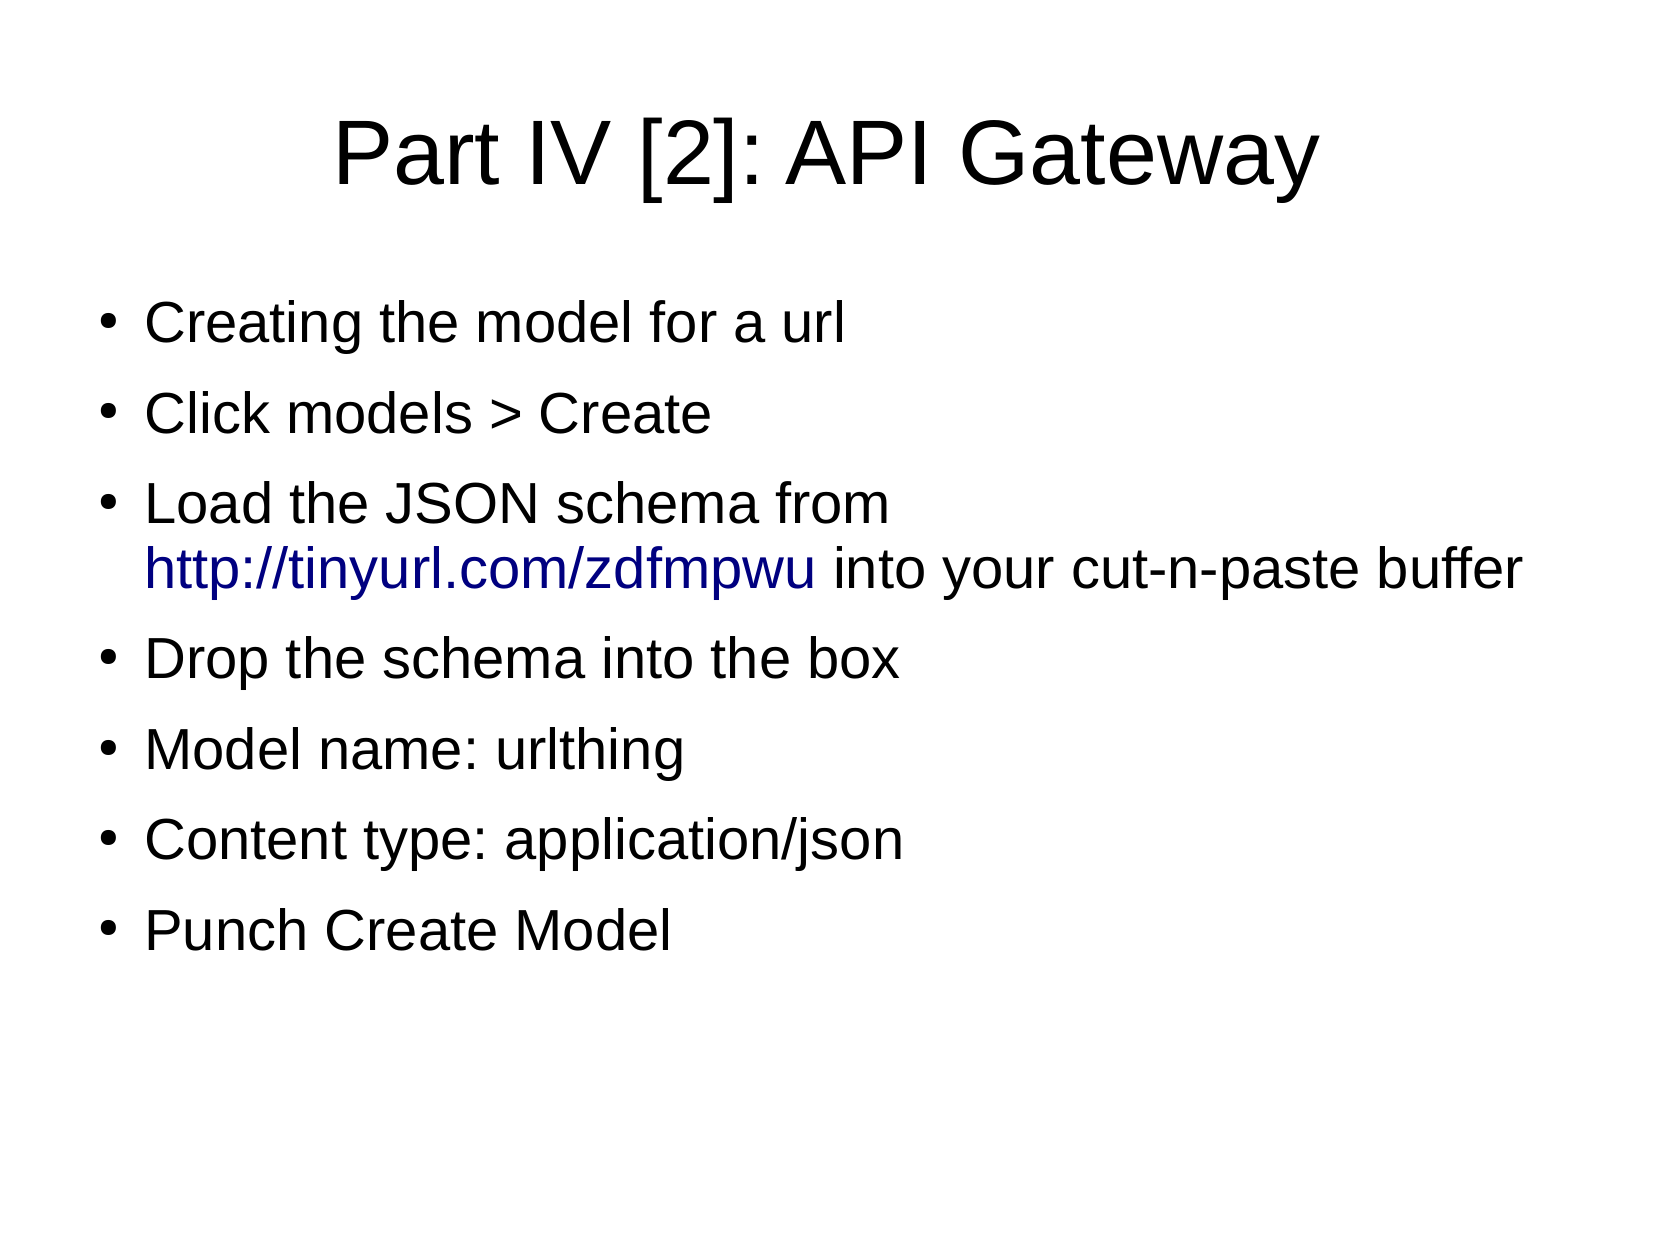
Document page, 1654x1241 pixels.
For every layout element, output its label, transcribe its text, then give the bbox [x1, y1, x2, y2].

list Creating the model for a url Click models > Create Load the JSON schema from http://tinyurl.com/zdfmpwu into your cut-n-paste buffer Drop the schema into the box Model name: urlthing Content type: application/json Punch Create Model [82, 290, 1571, 1010]
title Part IV [2]: API Gateway [82, 49, 1571, 257]
